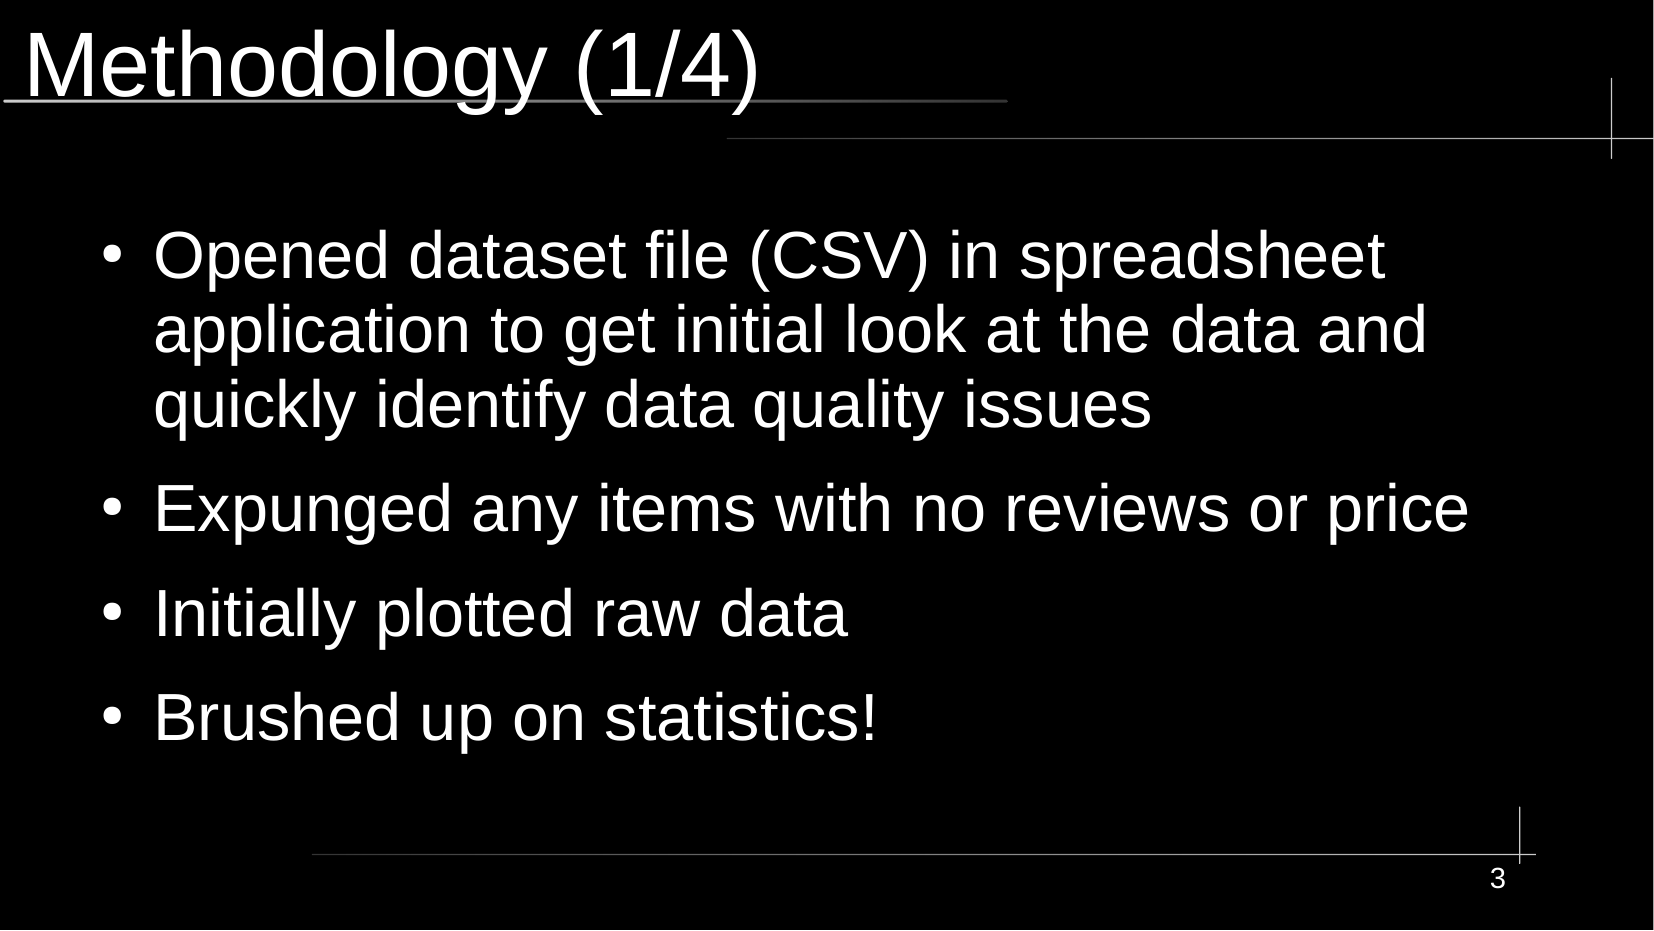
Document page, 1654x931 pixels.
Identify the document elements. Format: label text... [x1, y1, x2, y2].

title Methodology (1/4) [23, 11, 1589, 119]
list Opened dataset file (CSV) in spreadsheet application to get initial look at the data and quickly identify data quality issues Expunged any items with no reviews or price Initially plotted raw data Brushed up on statistics! [82, 217, 1571, 758]
